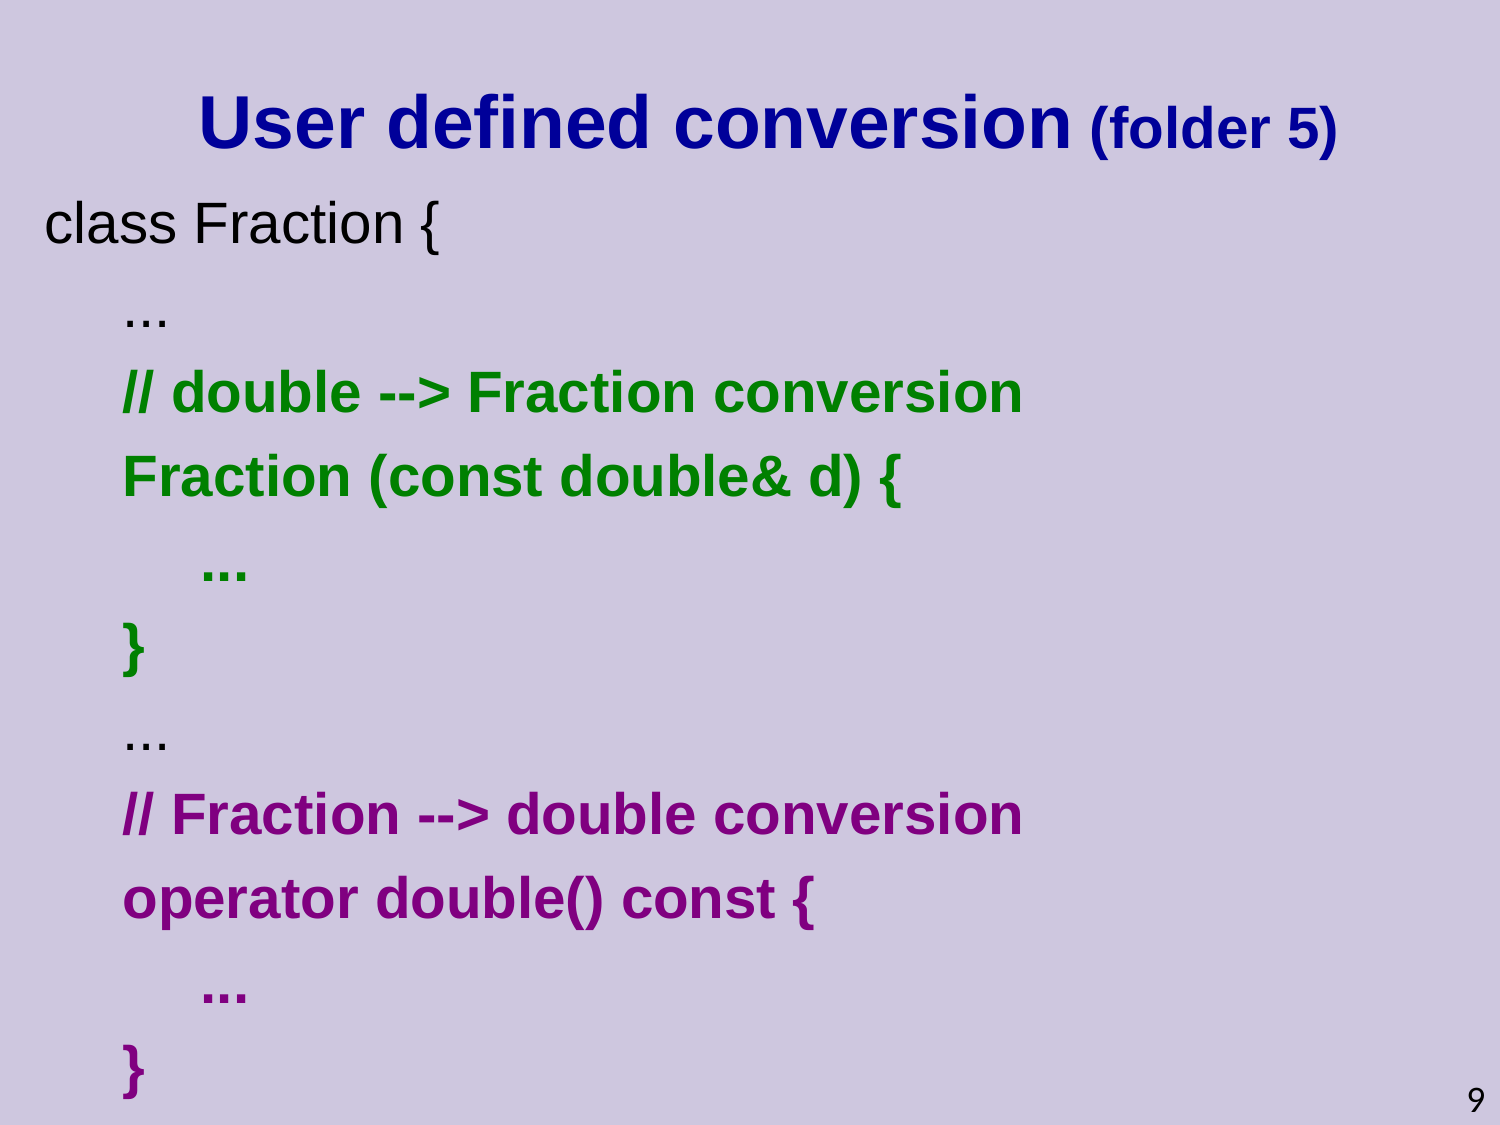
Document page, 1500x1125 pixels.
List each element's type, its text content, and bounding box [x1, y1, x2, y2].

list class Fraction { ... // double --> Fraction conversion Fraction (const double& d) { ... } ... // Fraction --> double conversion operator double() const { ... } ... [44, 184, 1463, 1125]
title User defined conversion (folder 5) [198, 24, 1468, 213]
text_box <number> [1463, 1069, 1500, 1125]
